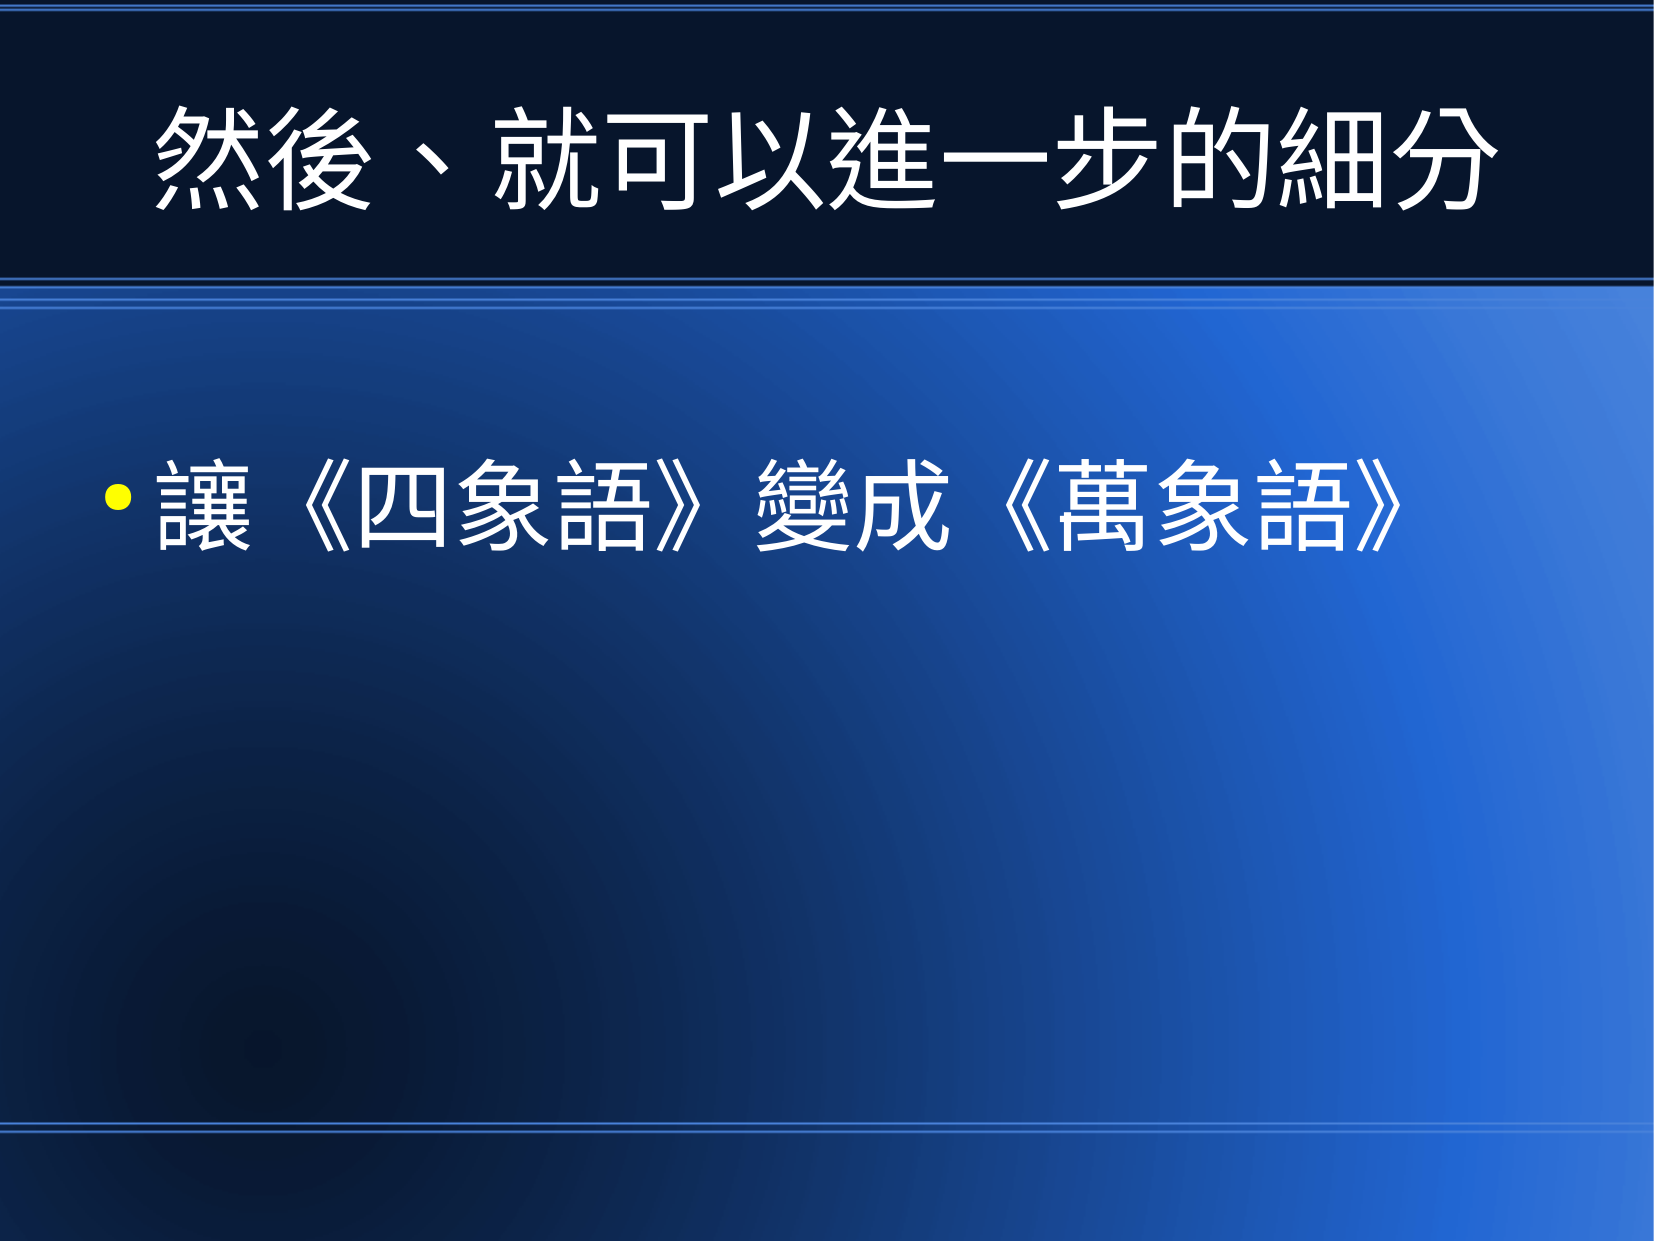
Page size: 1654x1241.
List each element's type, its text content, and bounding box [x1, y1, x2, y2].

title 然後、就可以進一步的細分 [82, 49, 1571, 257]
picture [0, 0, 1654, 1241]
list 讓《四象語》變成《萬象語》 [82, 355, 1571, 1241]
